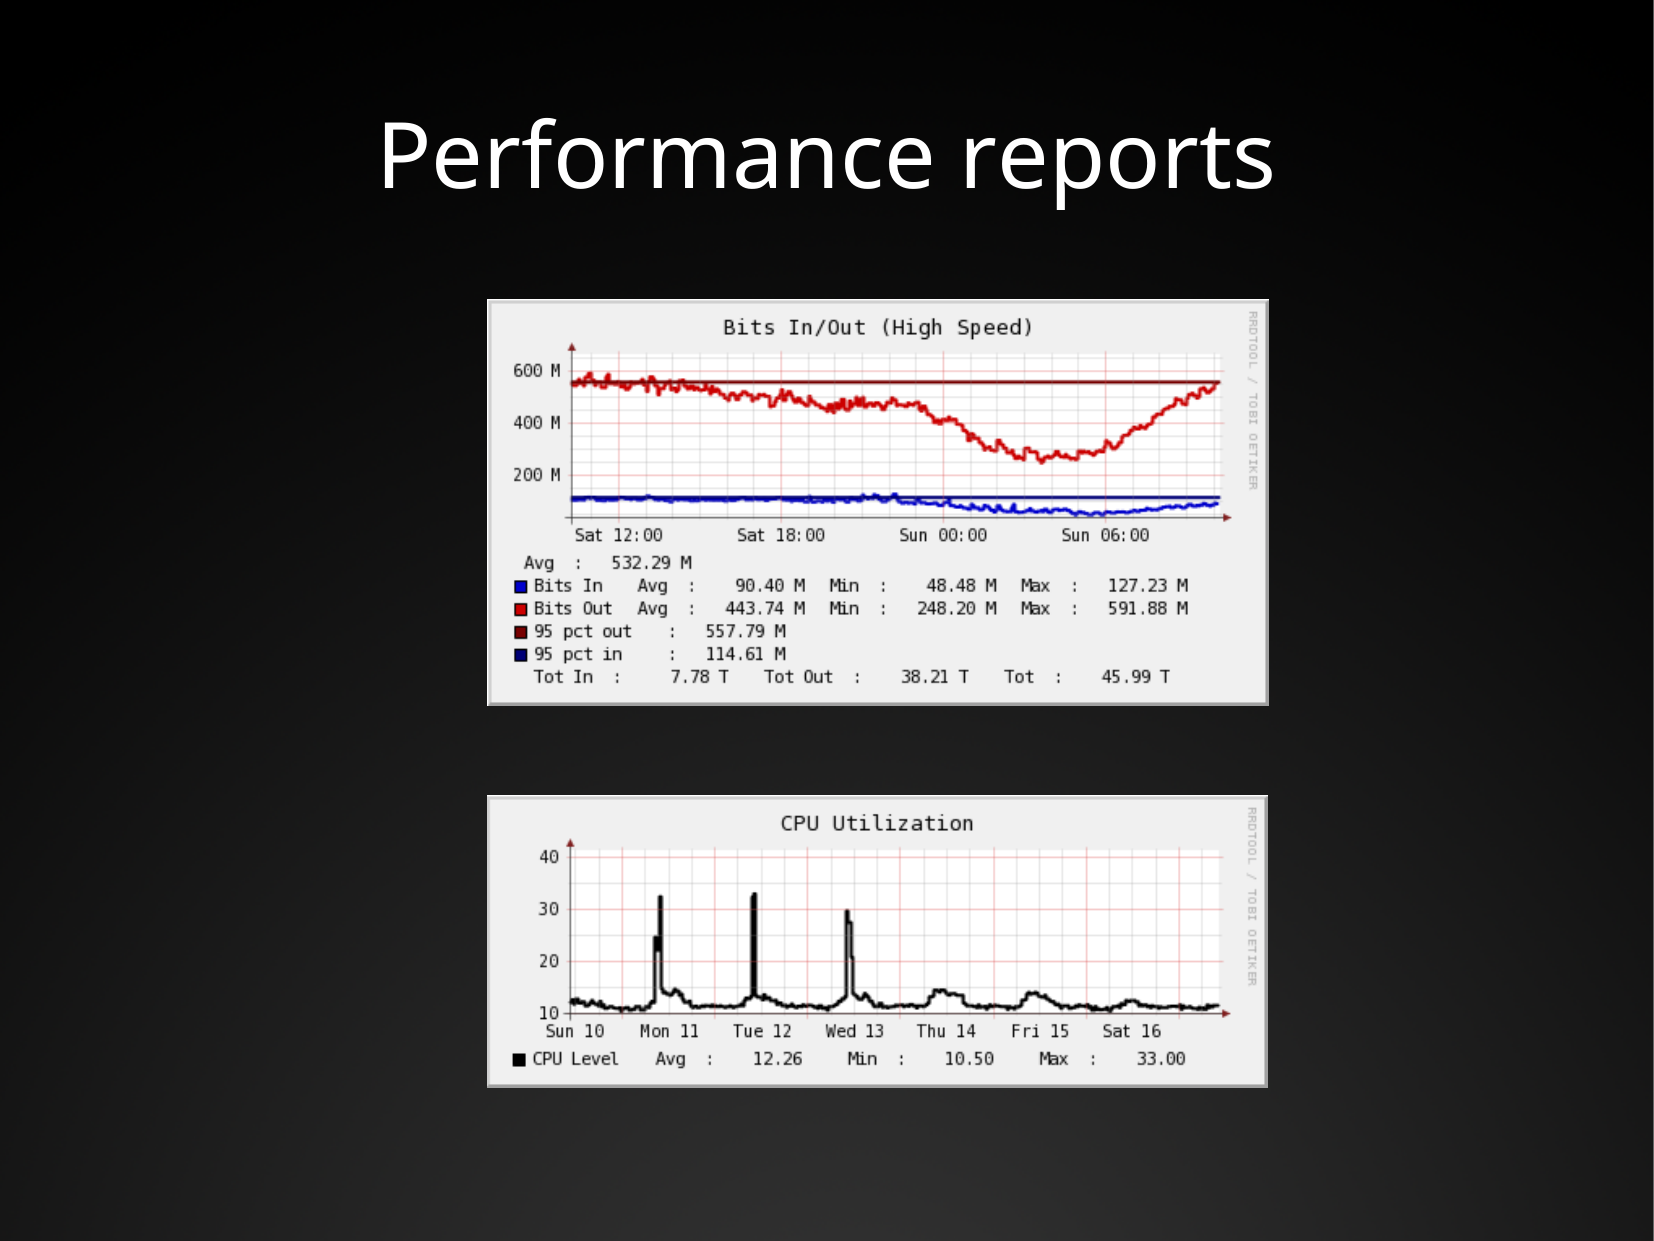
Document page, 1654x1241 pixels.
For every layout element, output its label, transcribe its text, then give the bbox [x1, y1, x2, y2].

title Performance reports [82, 49, 1571, 257]
picture [0, 0, 1654, 1241]
